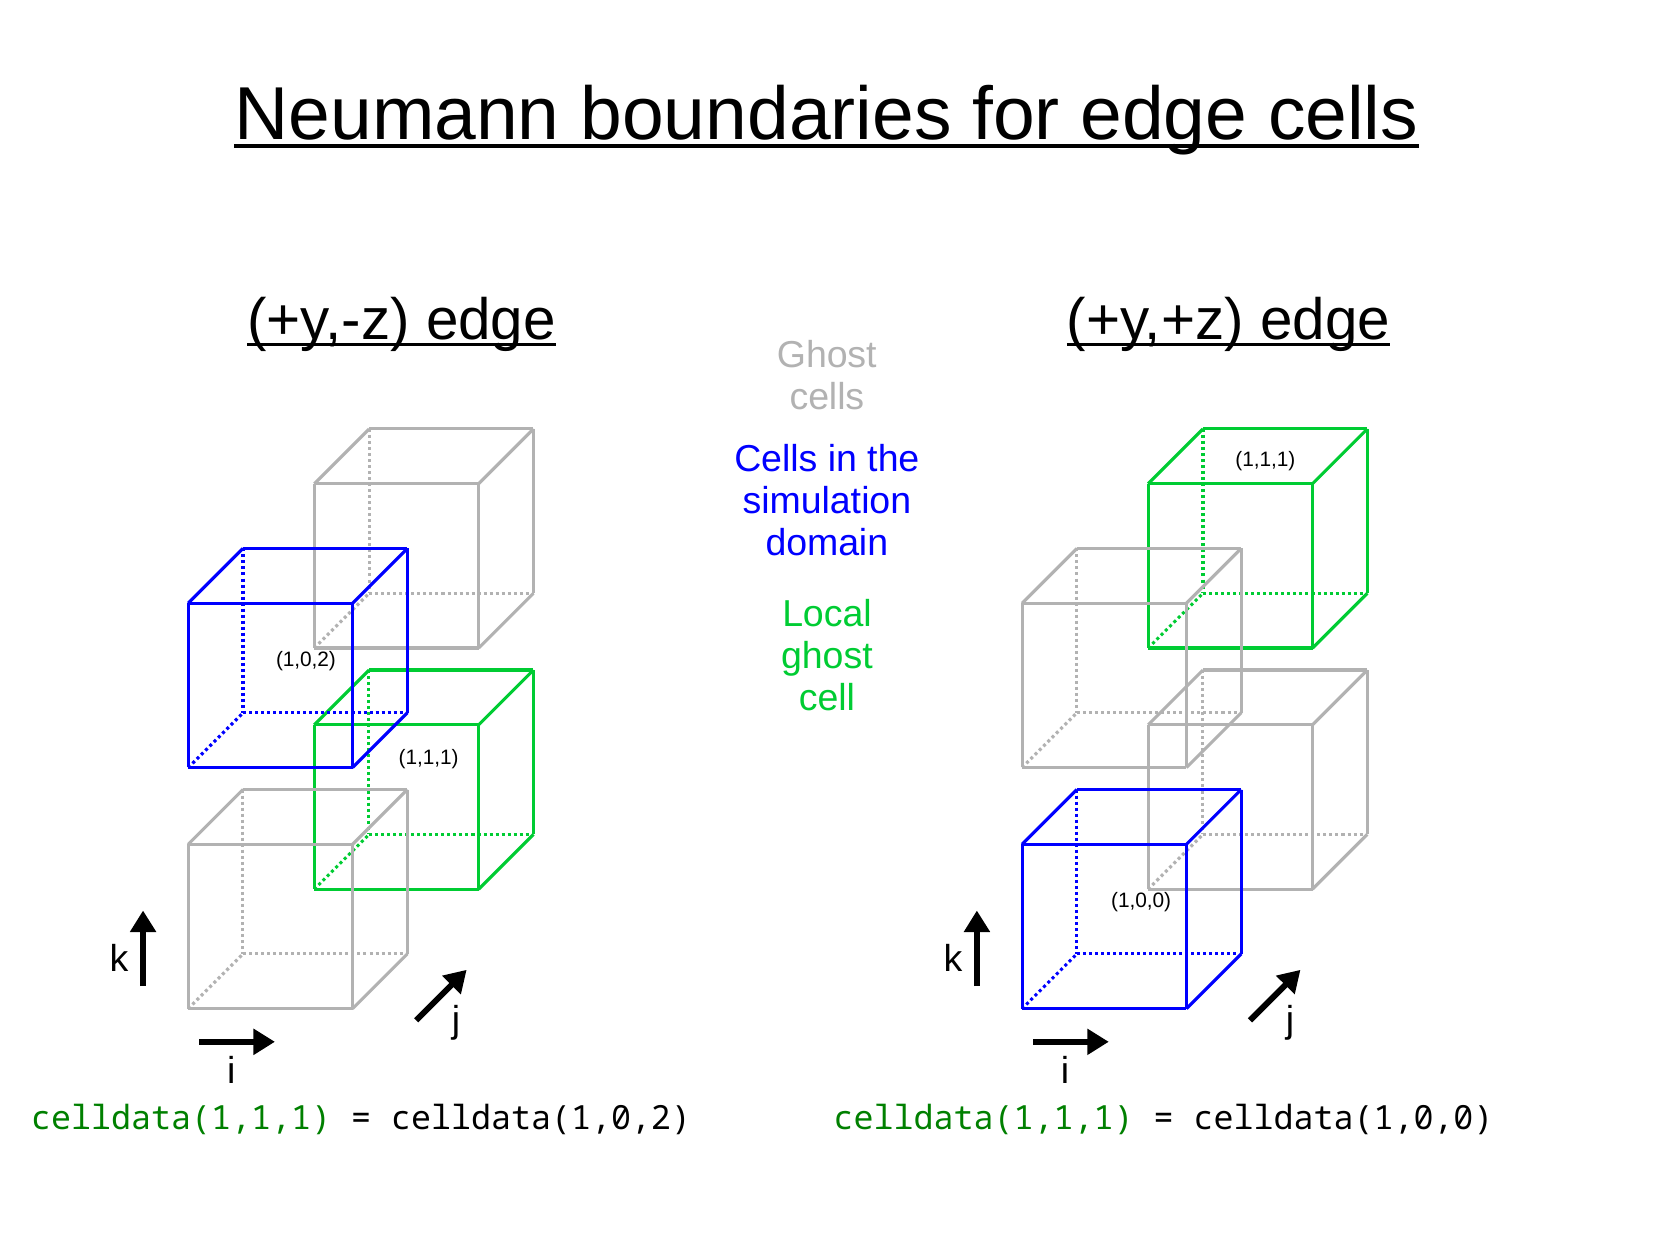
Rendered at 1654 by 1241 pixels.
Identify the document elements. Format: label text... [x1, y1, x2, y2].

text_box i [202, 1042, 261, 1086]
text_box (1,1,1) [1218, 440, 1313, 479]
text_box k [923, 929, 982, 987]
text_box (1,1,1) [368, 738, 489, 782]
text_box j [427, 991, 486, 1048]
text_box Neumann boundaries for edge cells [74, 64, 1579, 164]
text_box celldata(1,1,1) = celldata(1,0,0) [818, 1086, 1592, 1202]
text_box (+y,-z) edge [169, 279, 635, 379]
text_box (1,0,0) [1096, 881, 1187, 920]
text_box Local ghost cell [732, 584, 922, 726]
text_box Cells in the simulation domain [715, 430, 938, 571]
text_box k [90, 929, 148, 987]
text_box i [1036, 1042, 1094, 1086]
text_box (1,0,2) [259, 640, 353, 679]
text_box (+y,+z) edge [995, 279, 1462, 379]
text_box j [1260, 991, 1319, 1048]
text_box celldata(1,1,1) = celldata(1,0,2) [16, 1086, 790, 1202]
text_box Ghost cells [715, 326, 938, 425]
